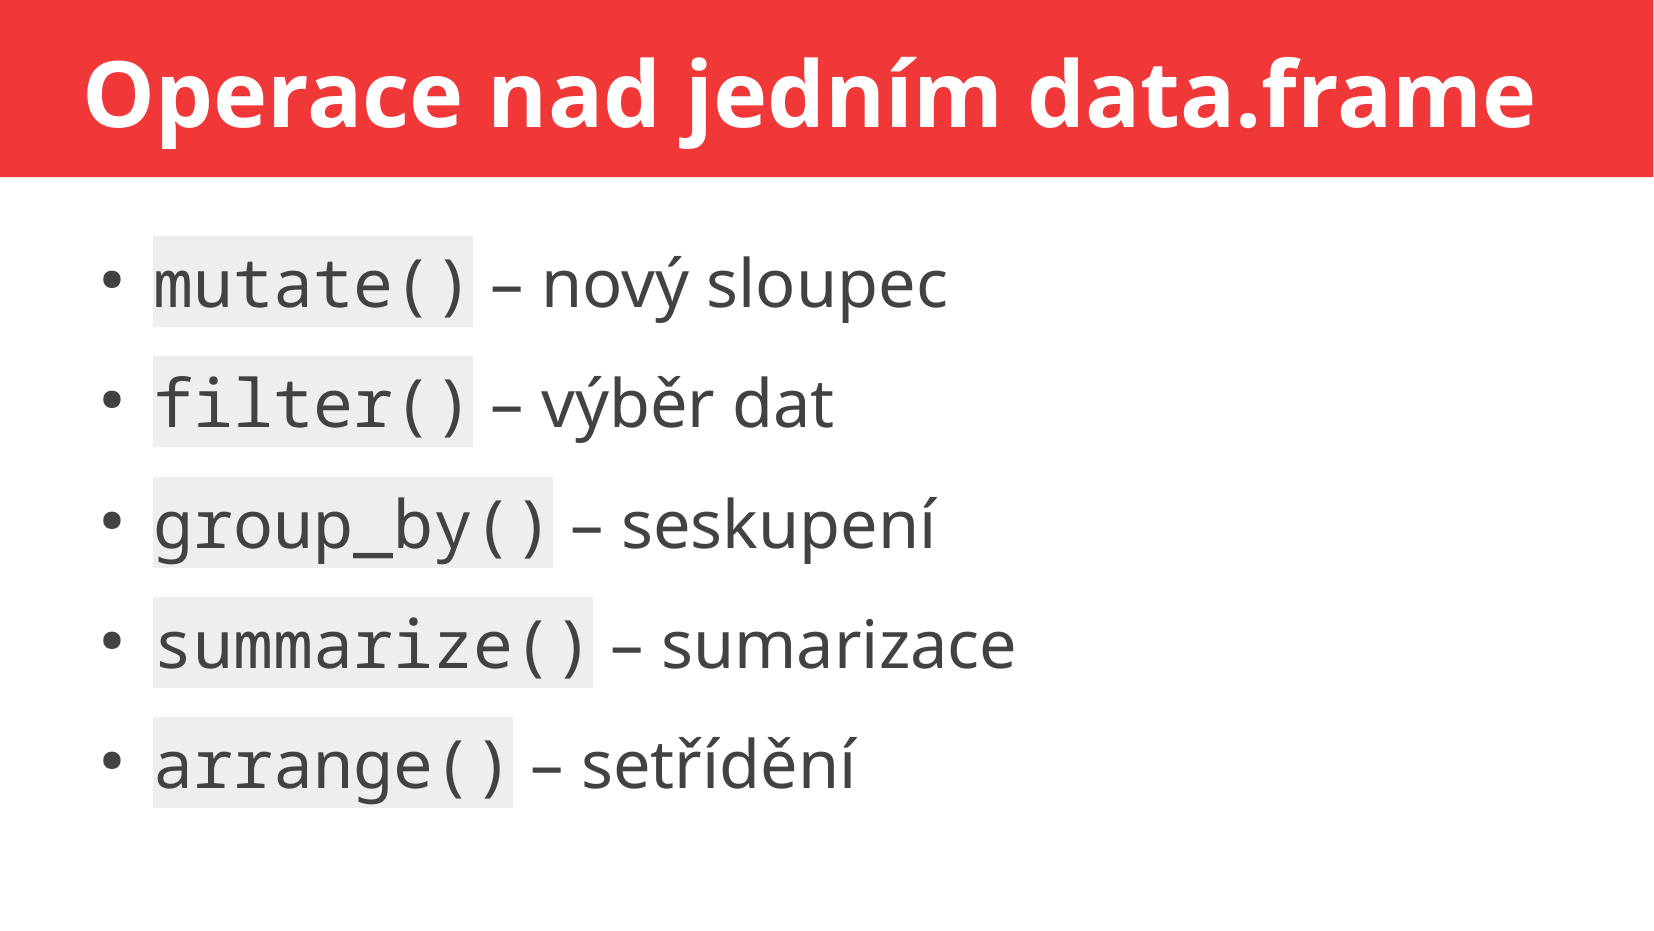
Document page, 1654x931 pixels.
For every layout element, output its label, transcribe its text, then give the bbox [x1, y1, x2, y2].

title Operace nad jedním data.frame [82, 14, 1571, 171]
list mutate() – nový sloupec filter() – výběr dat group_by() – seskupení summarize() – sumarizace arrange() – setřídění [82, 236, 1563, 810]
